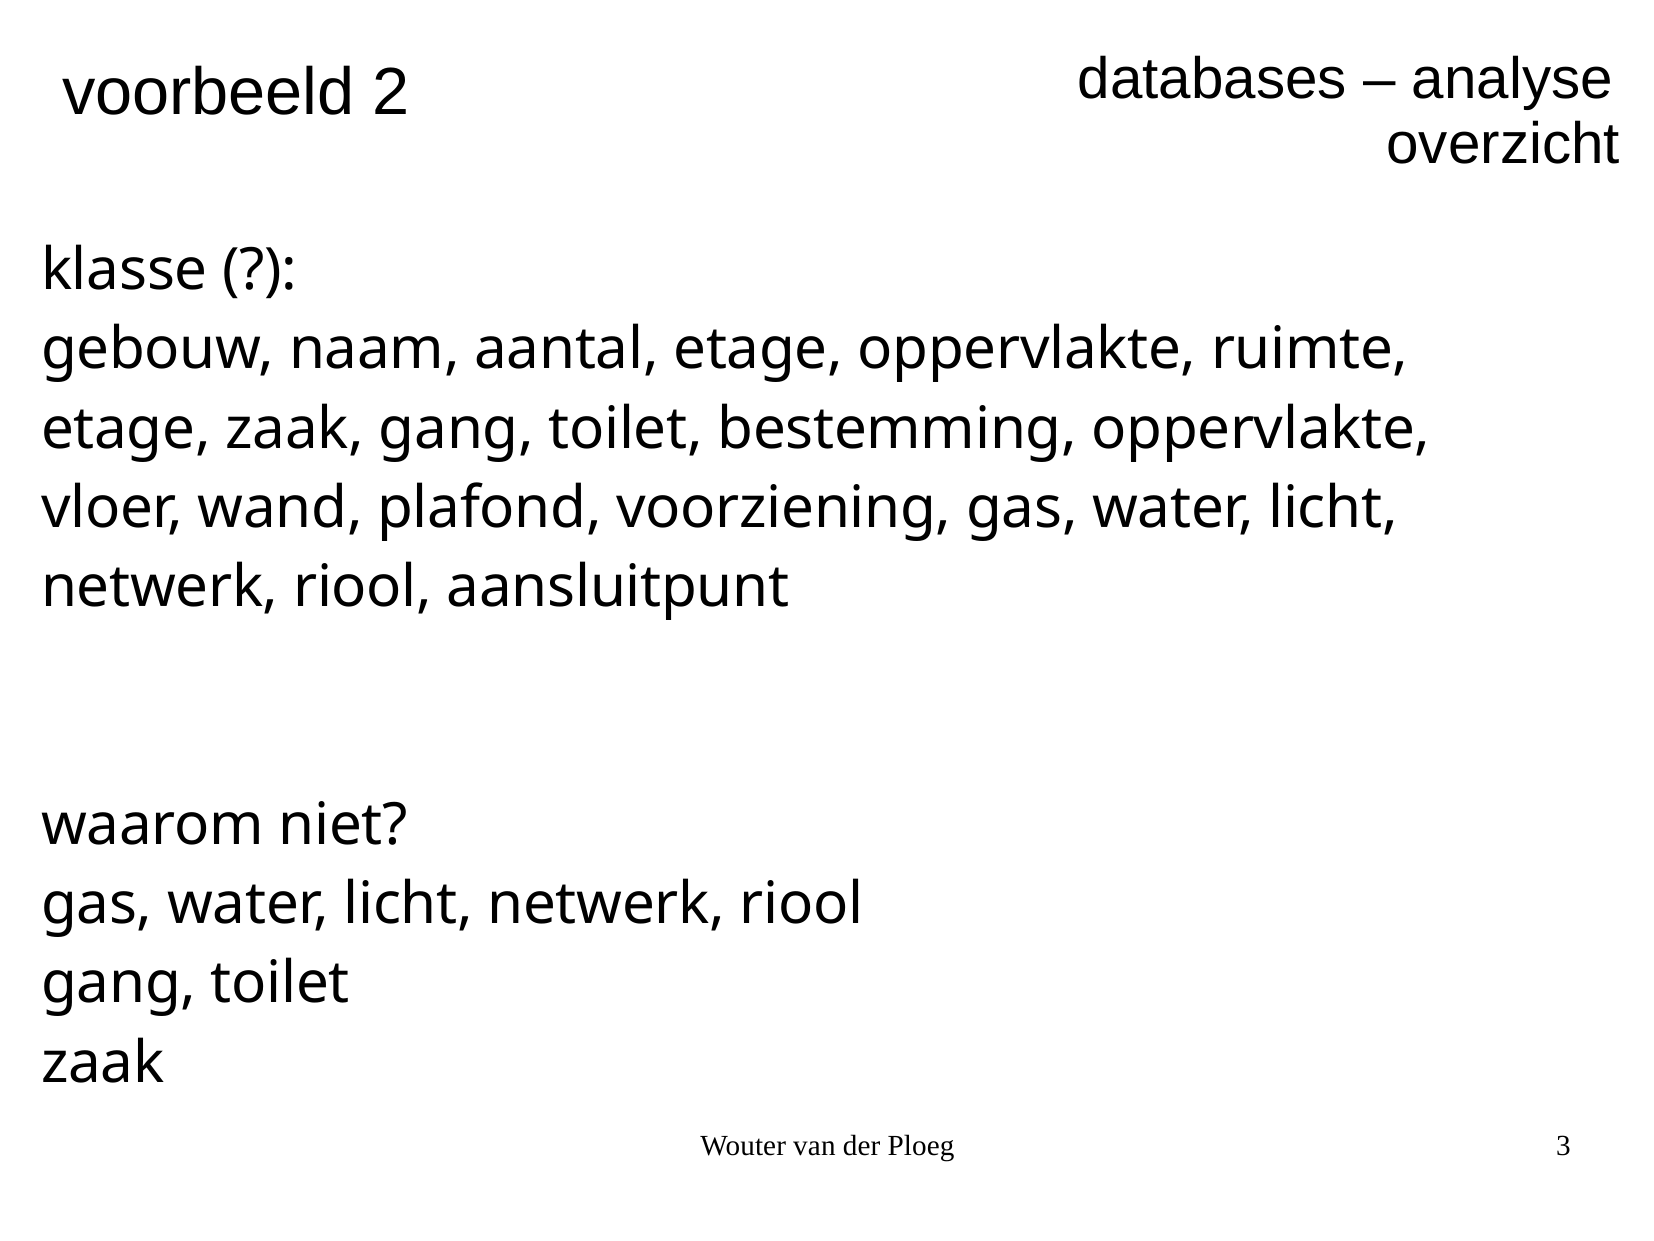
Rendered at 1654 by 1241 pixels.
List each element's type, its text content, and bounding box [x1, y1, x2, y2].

text_box klasse (?): gebouw, naam, aantal, etage, oppervlakte, ruimte, etage, zaak, gang, toilet, bestemming, oppervlakte, vloer, wand, plafond, voorziening, gas, water, licht, netwerk, riool, aansluitpunt waarom niet? gas, water, licht, netwerk, riool gang, toilet zaak [26, 219, 1579, 1052]
text_box voorbeeld 2 [47, 47, 427, 137]
text_box databases – analyse overzicht [1062, 38, 1636, 184]
